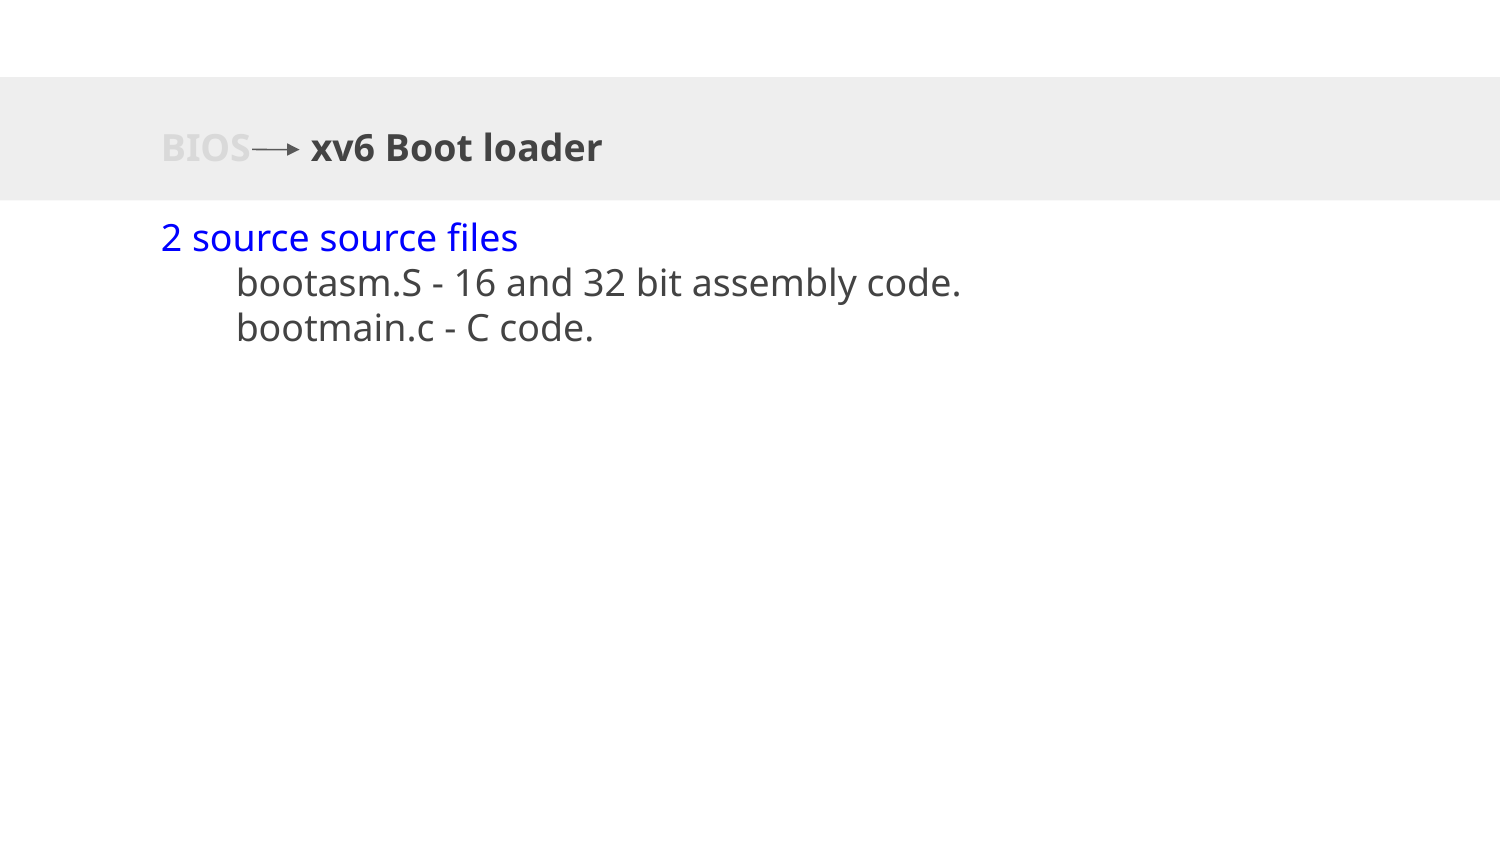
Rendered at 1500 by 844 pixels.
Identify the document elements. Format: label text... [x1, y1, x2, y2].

text_box BIOS xv6 Boot loader 2 source source files bootasm.S - 16 and 32 bit assembly code. bootmain.c - C code. [145, 109, 1458, 844]
text_box [0, 77, 1500, 201]
